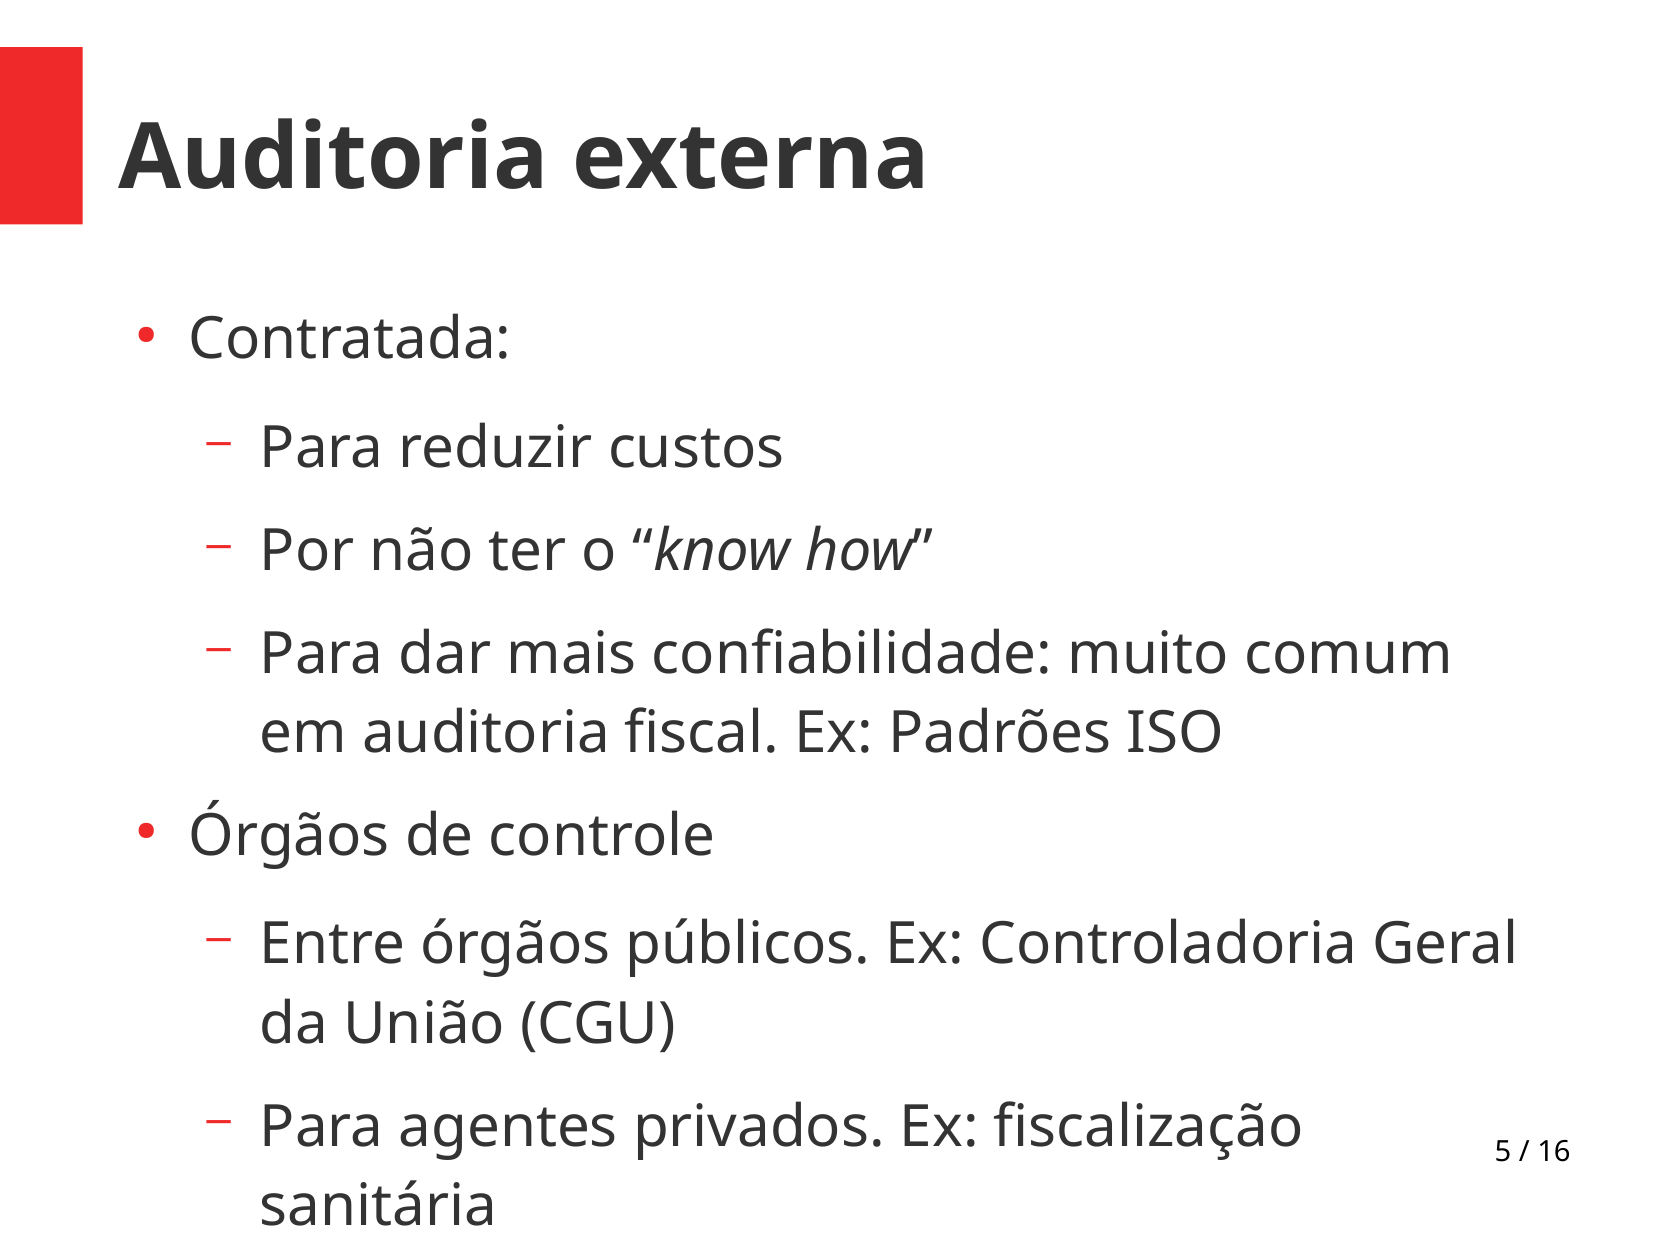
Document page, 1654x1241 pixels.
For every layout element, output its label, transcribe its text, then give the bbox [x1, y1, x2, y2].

title Auditoria externa [118, 49, 1571, 257]
list Contratada: Para reduzir custos Por não ter o “know how” Para dar mais confiabilidade: muito comum em auditoria fiscal. Ex: Padrões ISO Órgãos de controle Entre órgãos públicos. Ex: Controladoria Geral da União (CGU) Para agentes privados. Ex: fiscalização sanitária [118, 296, 1536, 1016]
